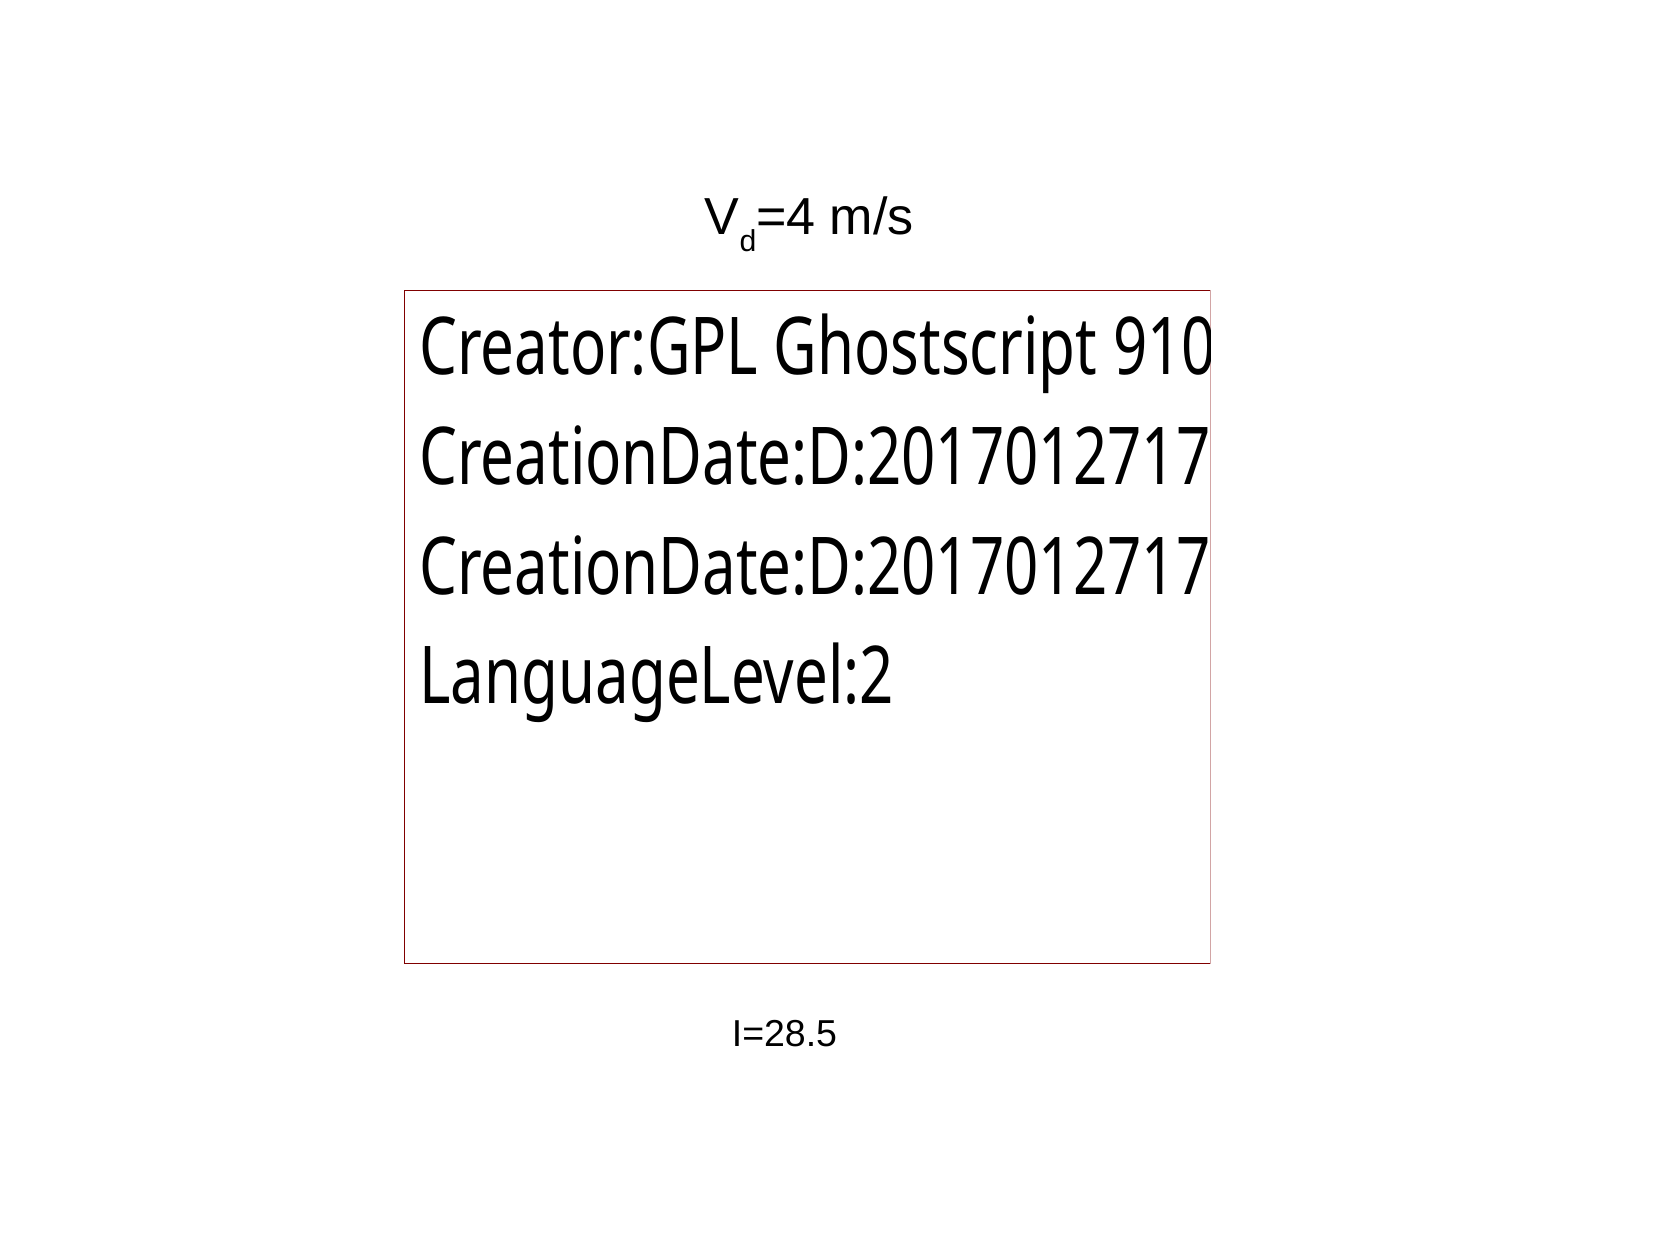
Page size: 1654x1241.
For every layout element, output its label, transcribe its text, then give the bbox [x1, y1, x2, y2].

text_box I=28.5 [717, 1005, 1168, 1062]
text_box Vd=4 m/s [690, 180, 1052, 266]
picture [400, 285, 1211, 964]
